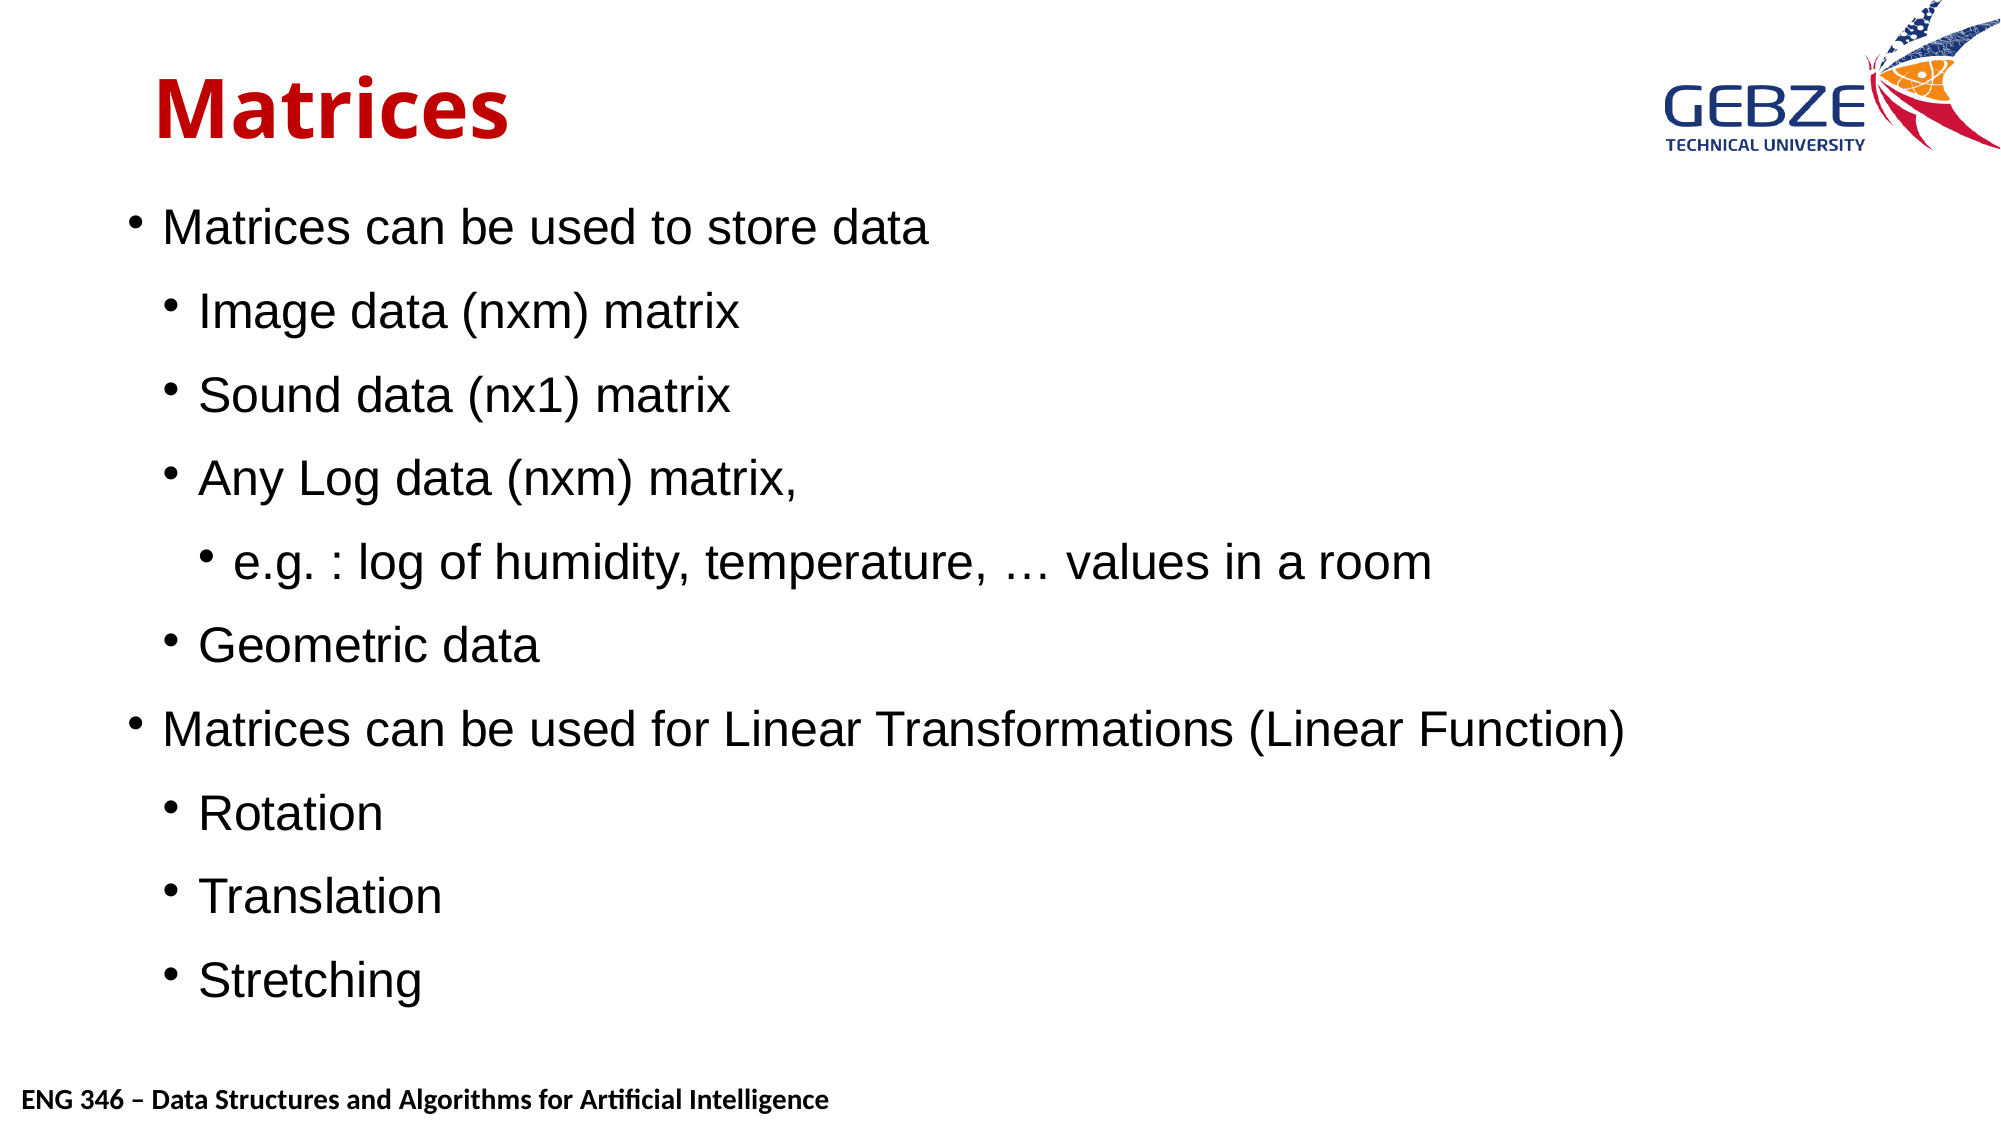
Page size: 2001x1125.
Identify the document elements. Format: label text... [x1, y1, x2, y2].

text_box Matrices can be used to store data Image data (nxm) matrix Sound data (nx1) matrix Any Log data (nxm) matrix, e.g. : log of humidity, temperature, … values in a room Geometric data Matrices can be used for Linear Transformations (Linear Function) Rotation Translation Stretching [112, 187, 1950, 1012]
title Matrices [137, 59, 1650, 165]
picture [1665, 0, 2001, 151]
